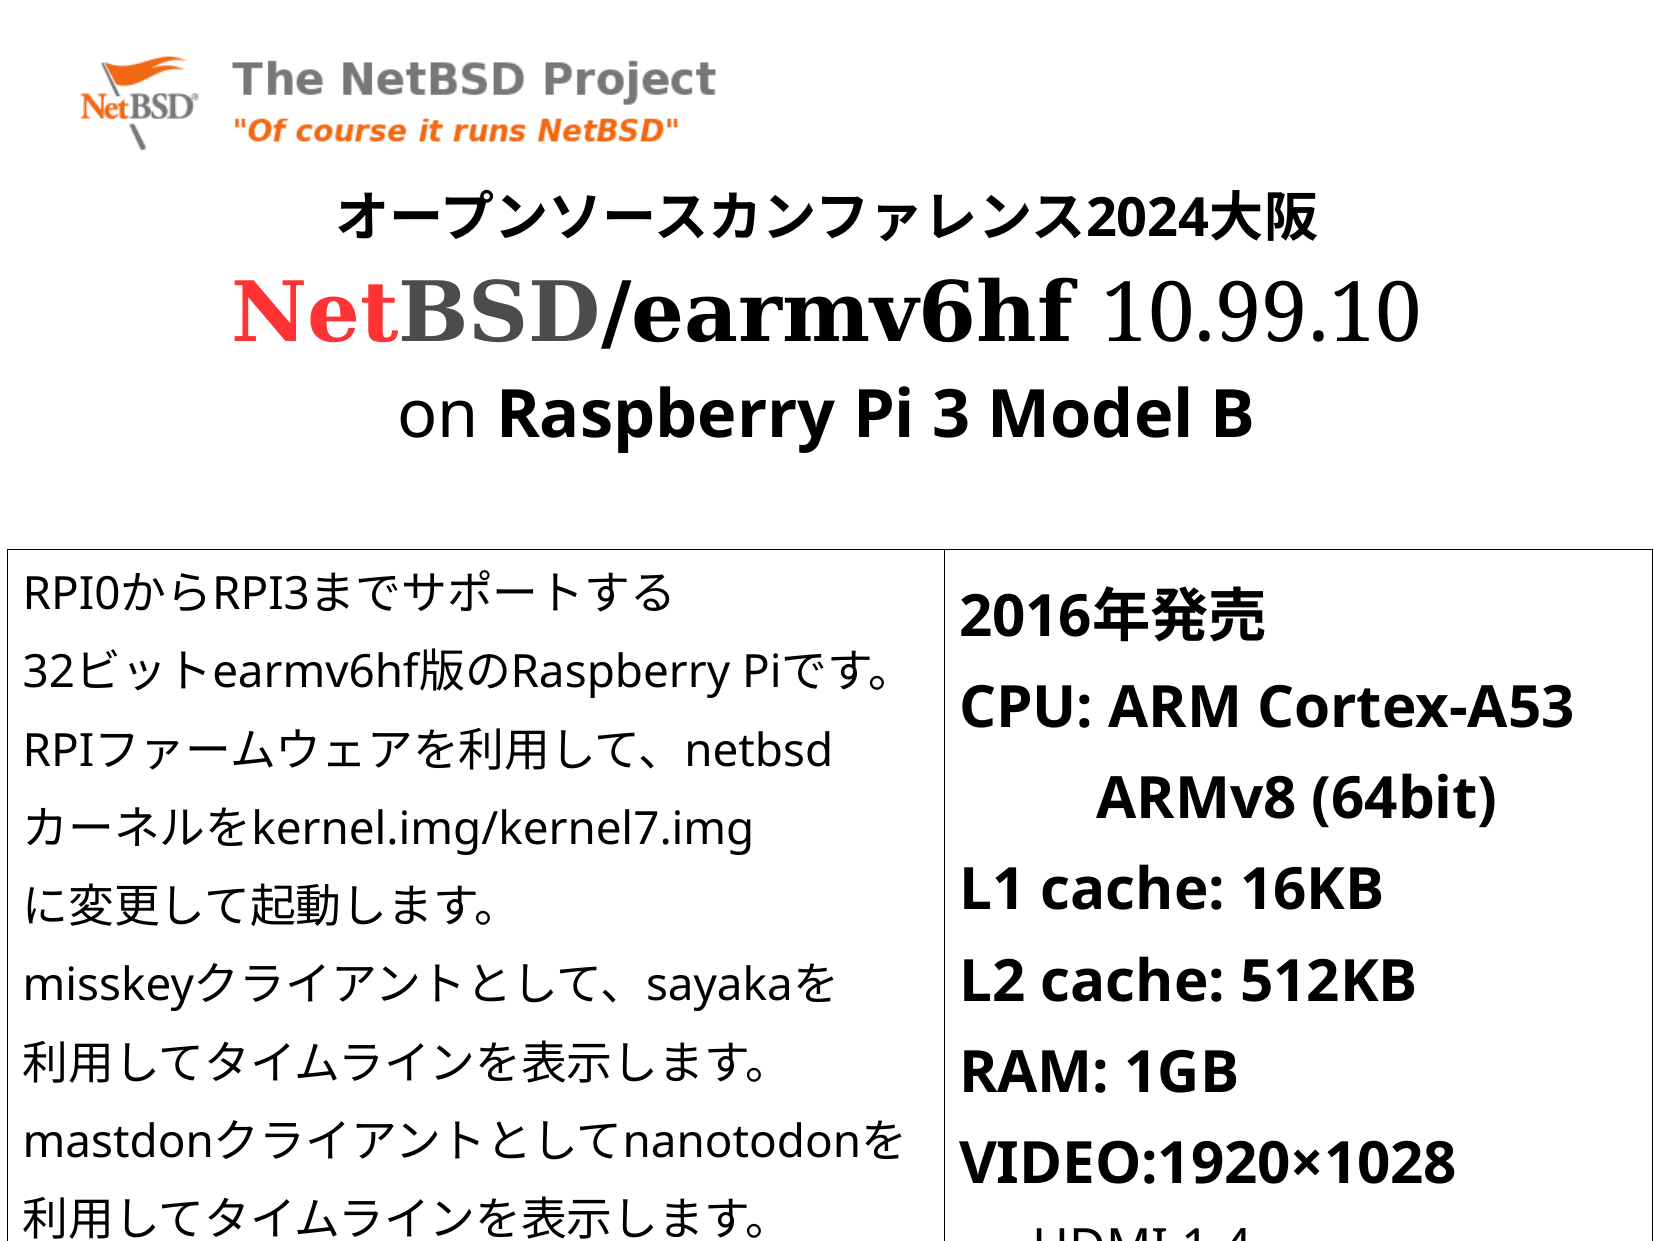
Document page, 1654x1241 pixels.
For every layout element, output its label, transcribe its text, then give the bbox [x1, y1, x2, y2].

text_box RPI0からRPI3までサポートする 32ビットearmv6hf版のRaspberry Piです。 RPIファームウェアを利用して、netbsd カーネルをkernel.img/kernel7.img に変更して起動します。 misskeyクライアントとして、sayakaを 利用してタイムラインを表示します。 mastdonクライアントとしてnanotodonを 利用してタイムラインを表示します。 mlterm-wsconsを利用して、コンソール画面 にsixelグラフィックを表示しています。 [7, 549, 944, 1229]
picture [59, 40, 751, 167]
text_box オープンソースカンファレンス2024大阪 NetBSD/earmv6hf 10.99.10 on Raspberry Pi 3 Model B [59, 166, 1595, 549]
text_box 2016年発売 CPU: ARM Cortex-A53 ARMv8 (64bit) L1 cache: 16KB L2 cache: 512KB RAM: 1GB VIDEO:1920×1028 HDMI 1.4 ストレージ: 512GB SSD microSD 32GB [944, 549, 1653, 1229]
